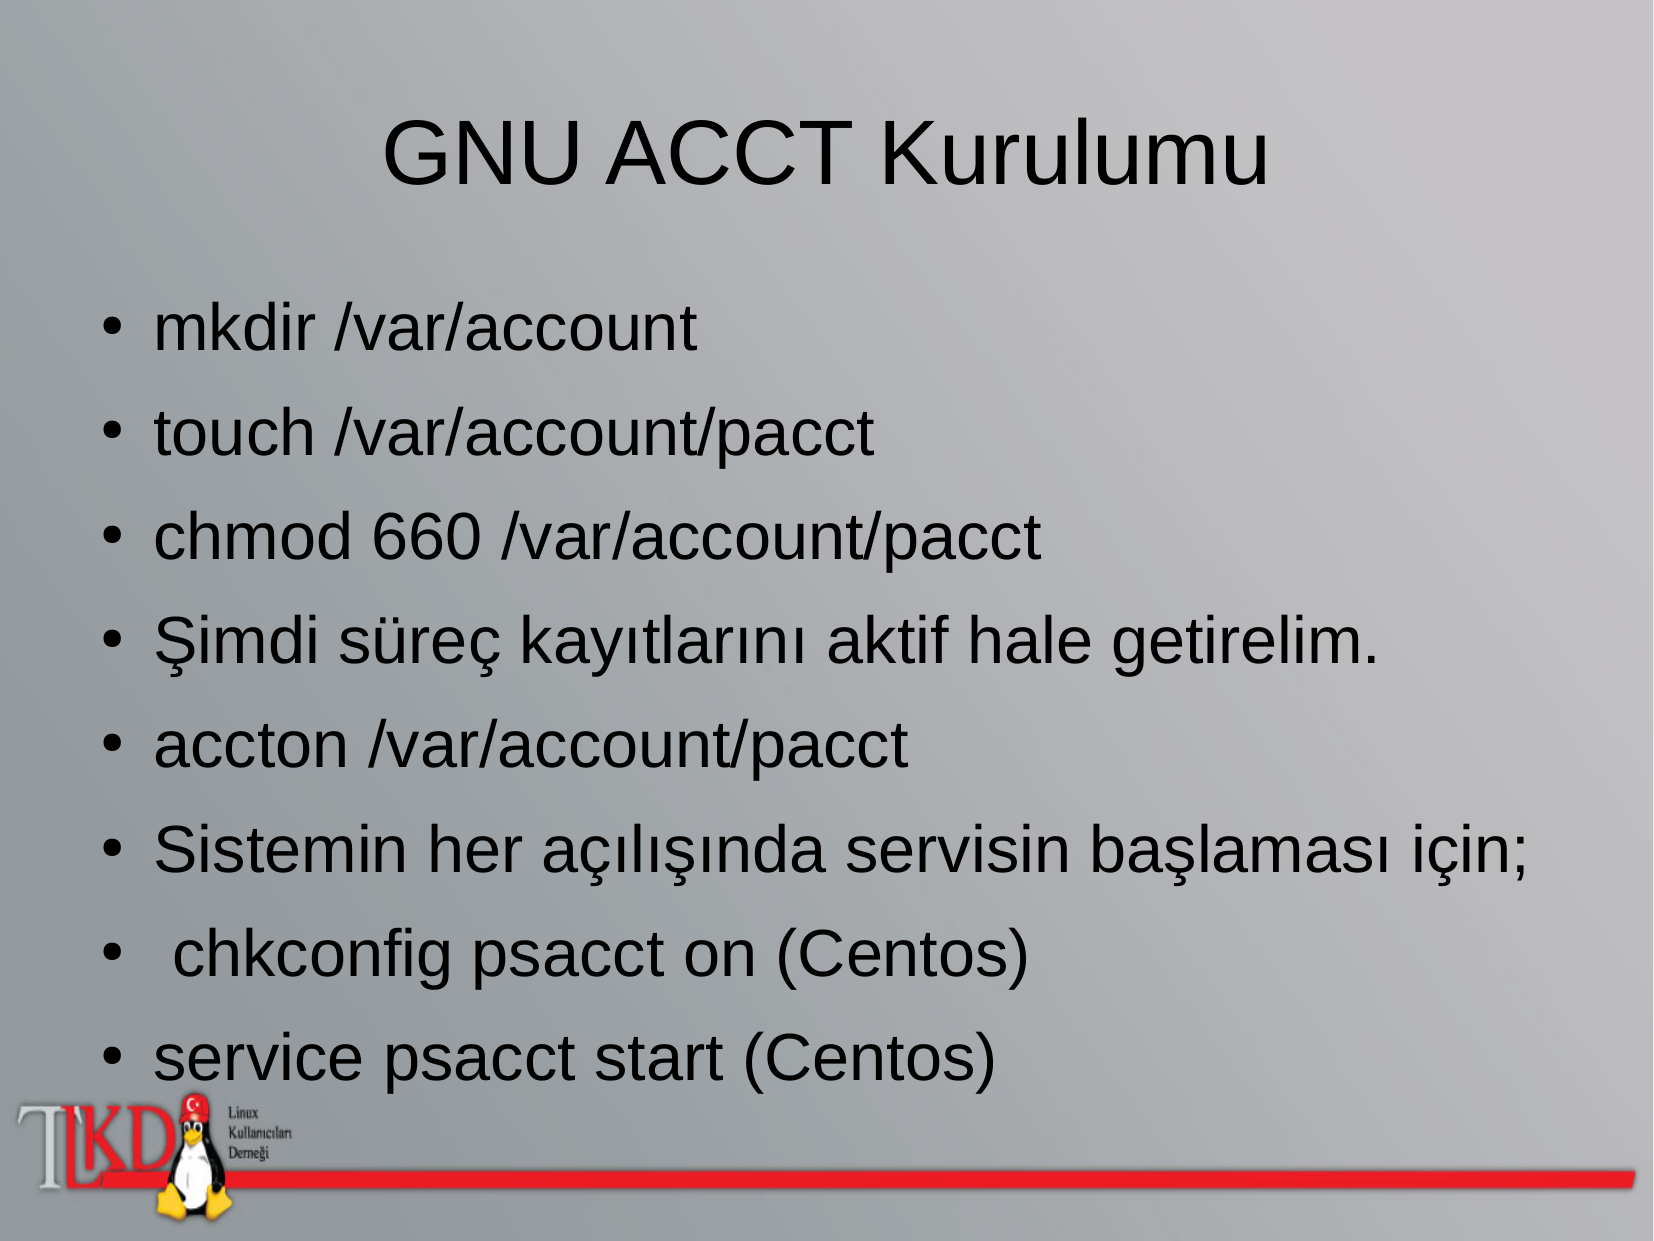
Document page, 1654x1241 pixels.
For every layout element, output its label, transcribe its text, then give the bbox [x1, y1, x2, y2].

title GNU ACCT Kurulumu [82, 49, 1571, 257]
list mkdir /var/account touch /var/account/pacct chmod 660 /var/account/pacct Şimdi süreç kayıtlarını aktif hale getirelim. accton /var/account/pacct Sistemin her açılışında servisin başlaması için; chkconfig psacct on (Centos) service psacct start (Centos) [82, 290, 1571, 1109]
picture [0, 0, 1654, 1241]
